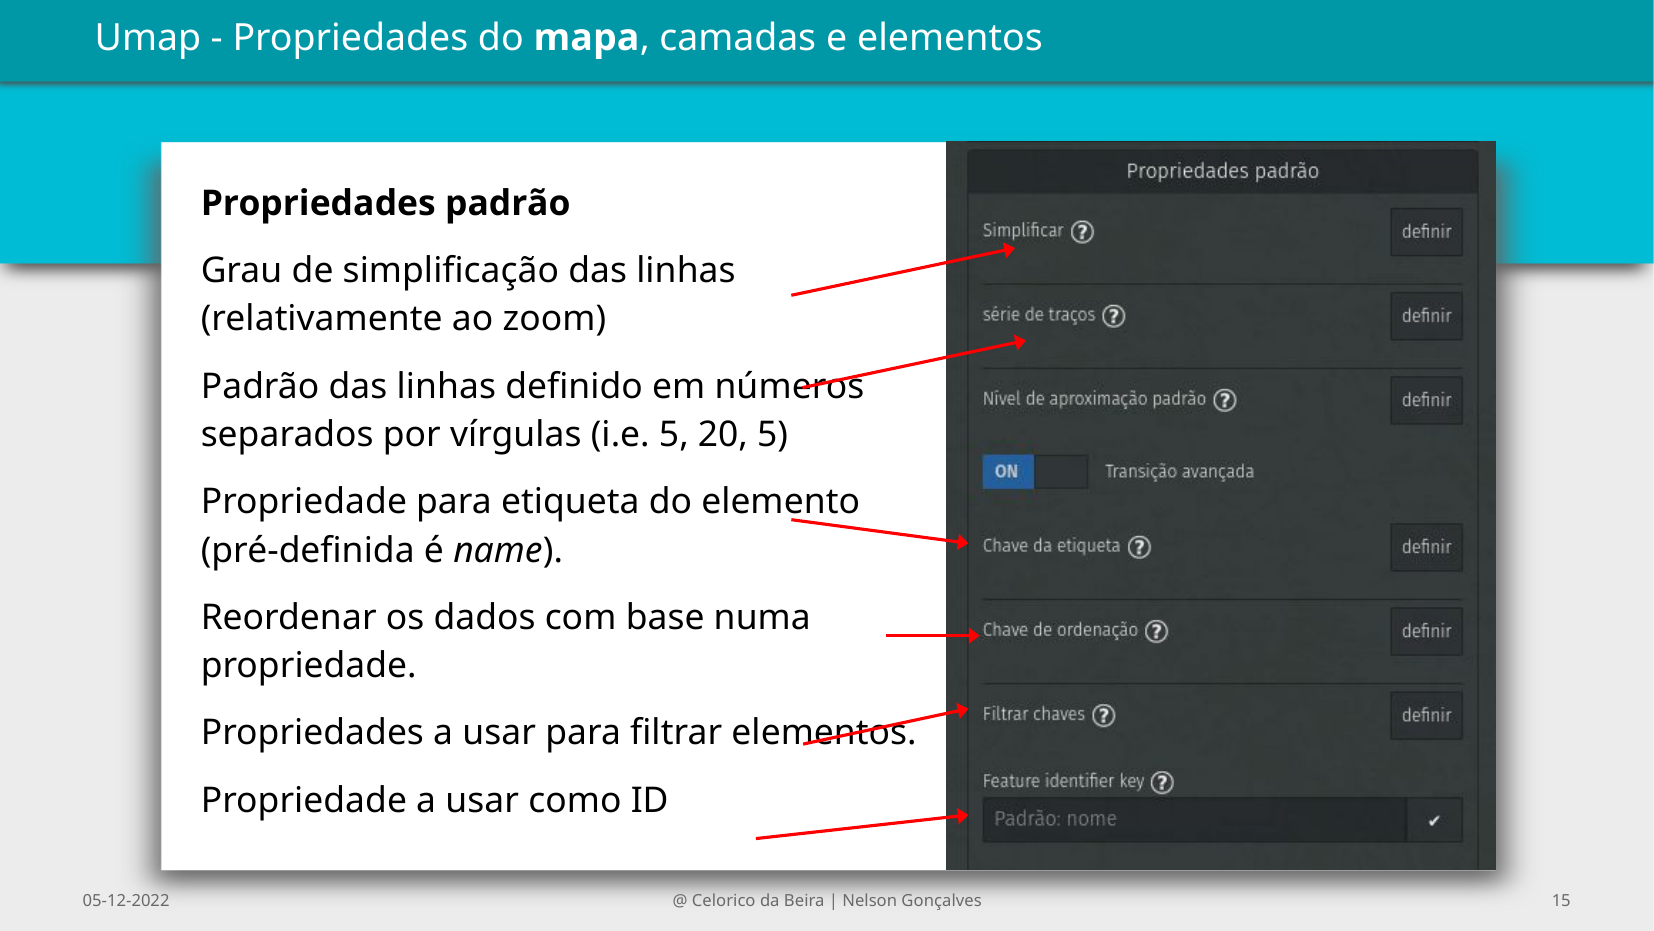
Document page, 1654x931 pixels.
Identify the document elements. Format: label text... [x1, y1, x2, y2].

list Propriedades padrão Grau de simplificação das linhas (relativamente ao zoom) Padrão das linhas definido em números separados por vírgulas (i.e. 5, 20, 5) Propriedade para etiqueta do elemento (pré-definida é name). Reordenar os dados com base numa propriedade. Propriedades a usar para filtrar elementos. Propriedade a usar como ID [200, 177, 922, 863]
title Umap - Propriedades do mapa, camadas e elementos [94, 10, 1583, 63]
picture [0, 0, 1654, 931]
